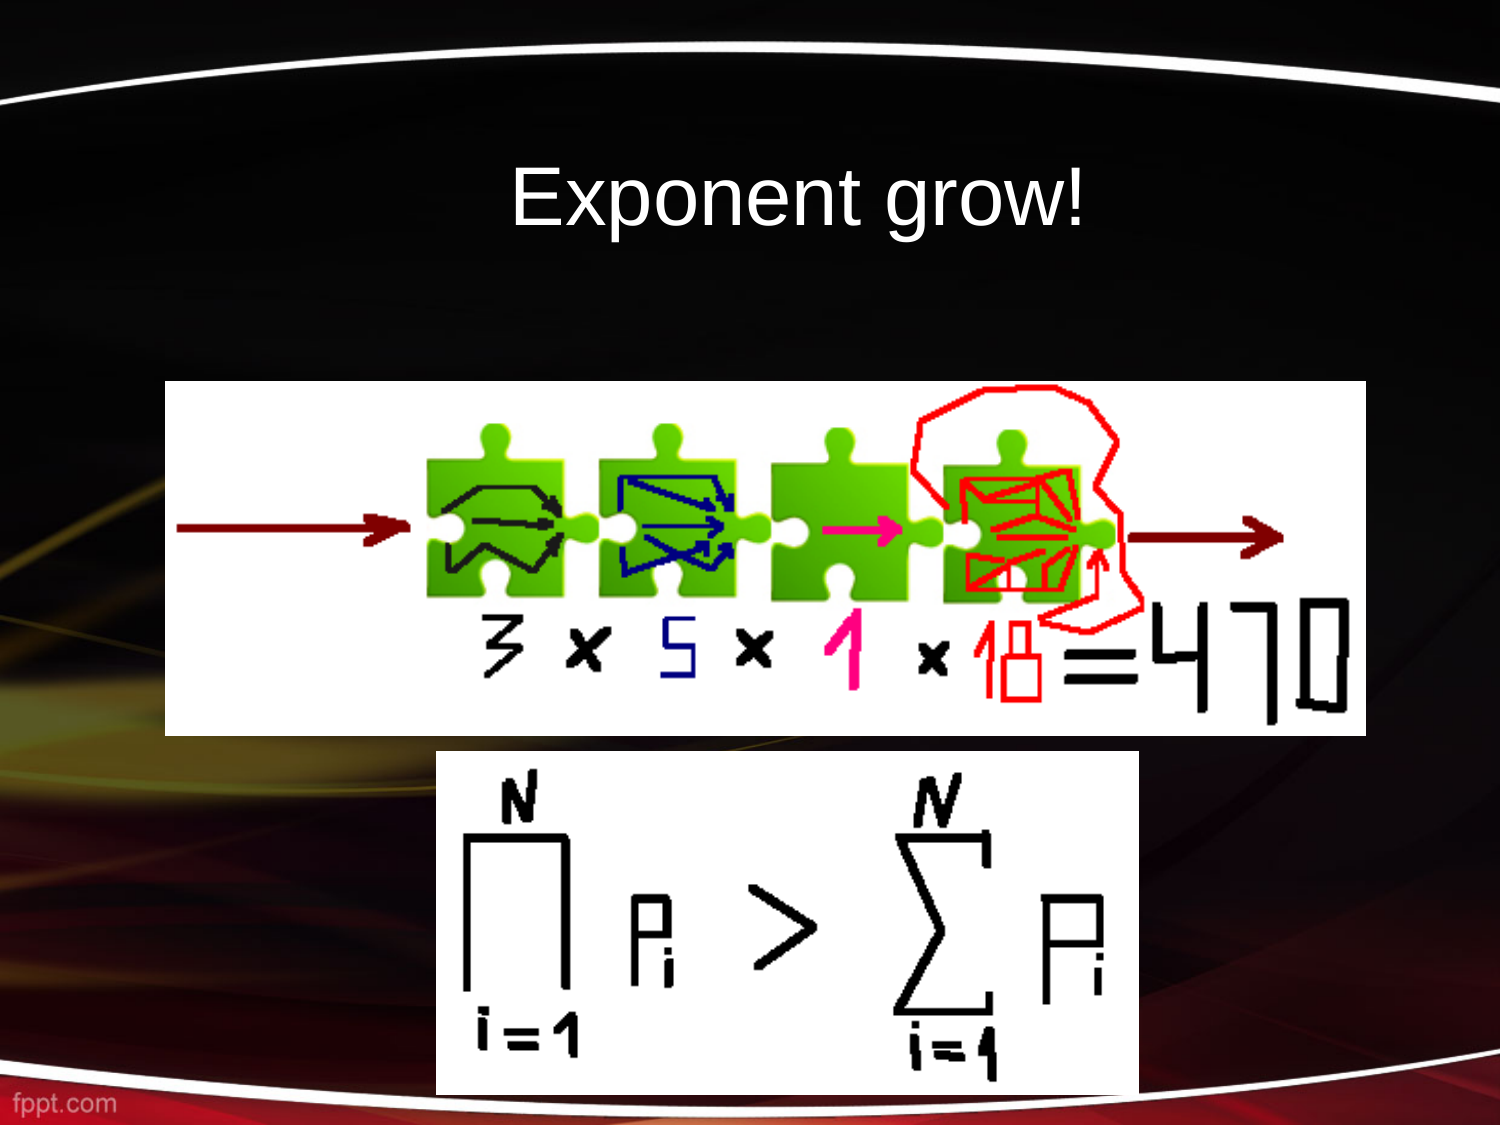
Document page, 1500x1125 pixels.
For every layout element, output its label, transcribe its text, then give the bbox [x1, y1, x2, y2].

text_box Exponent grow! [495, 135, 1104, 250]
picture [0, 0, 1500, 1125]
